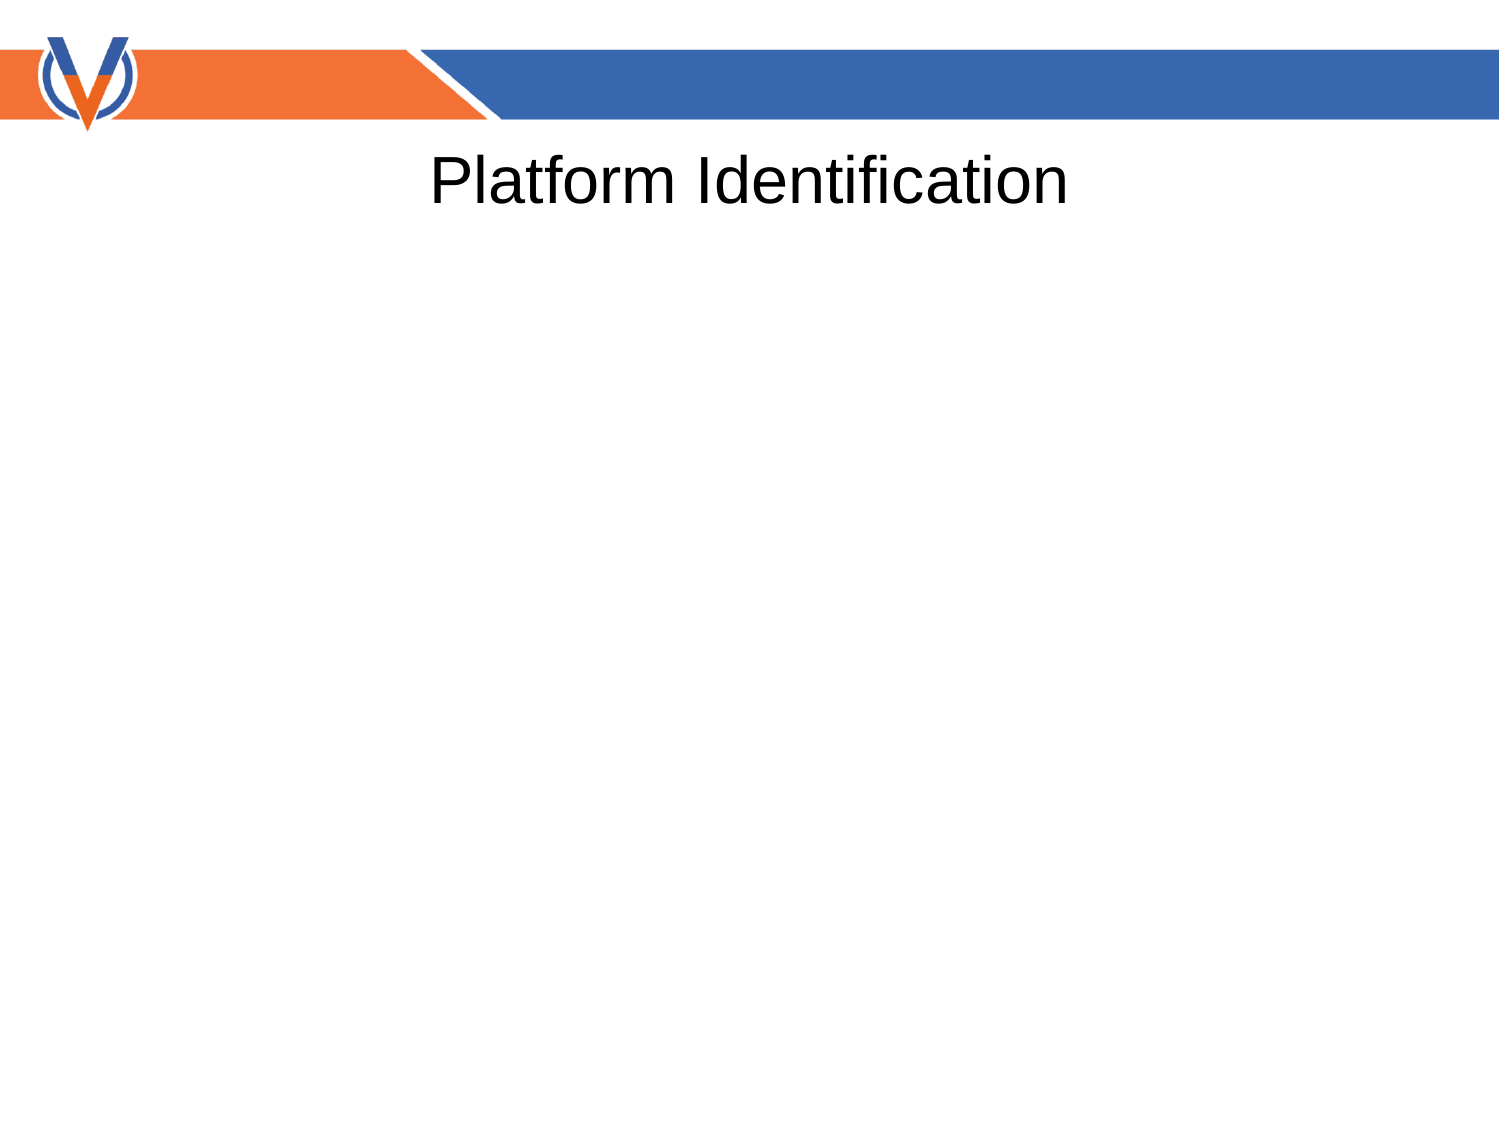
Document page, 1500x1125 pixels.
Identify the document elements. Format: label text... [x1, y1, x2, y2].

title Platform Identification [75, 86, 1425, 274]
picture [0, 37, 1499, 132]
